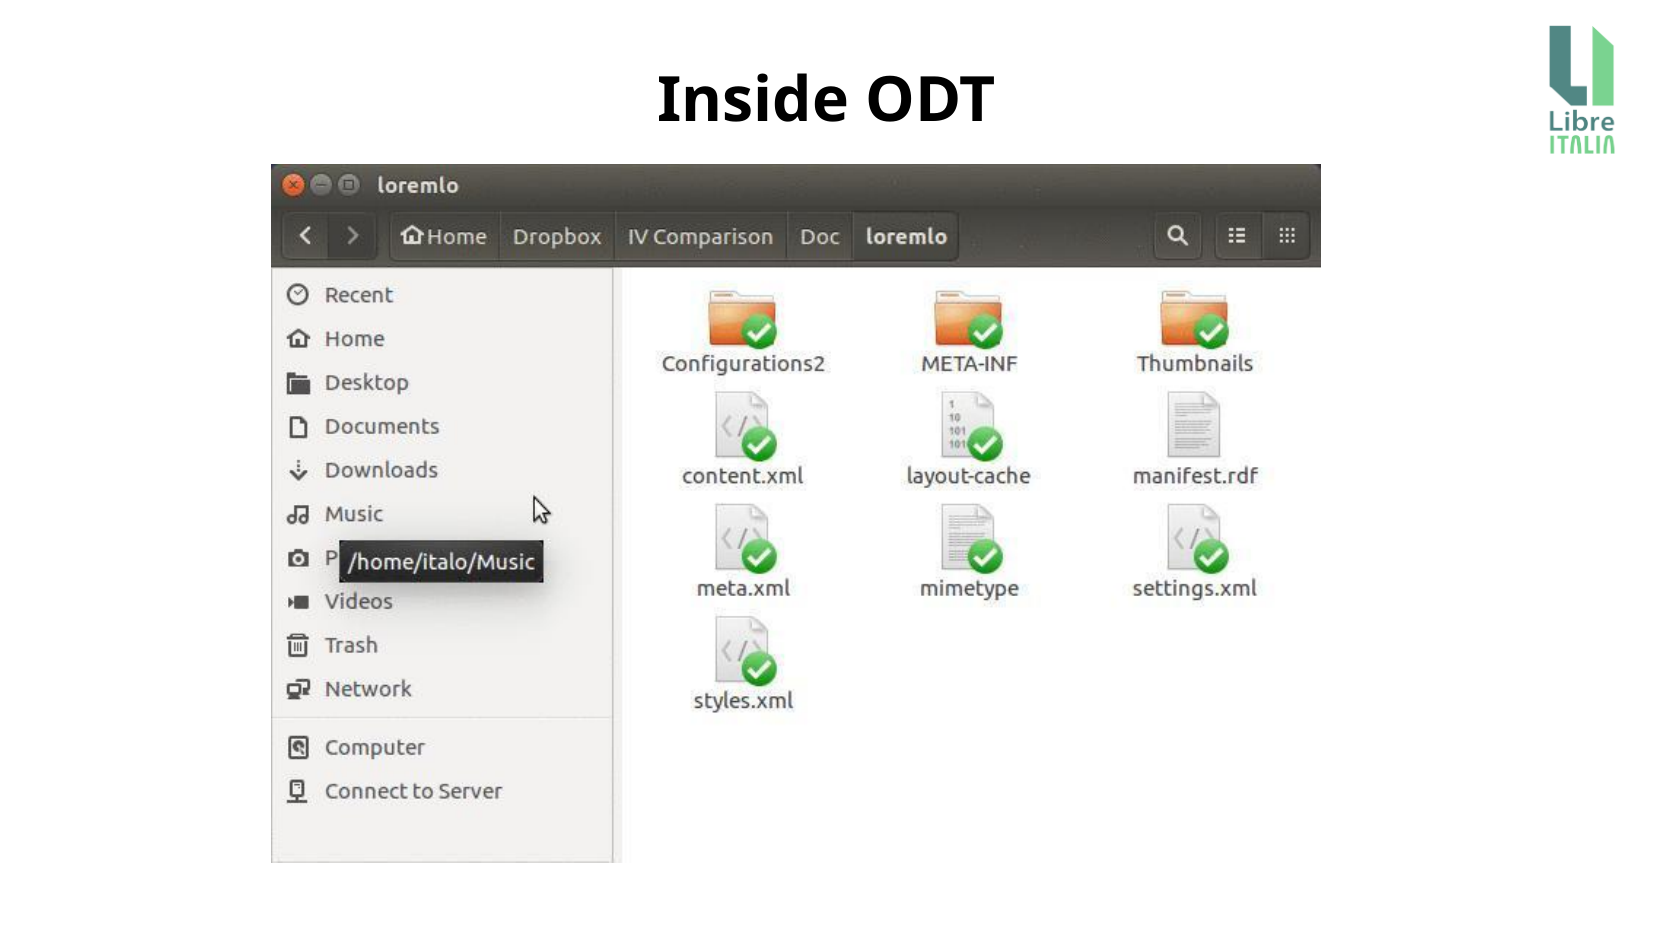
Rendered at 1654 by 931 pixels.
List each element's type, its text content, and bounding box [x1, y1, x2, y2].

picture [271, 164, 1321, 863]
picture [1529, 23, 1632, 158]
title Inside ODT [129, 44, 1525, 151]
